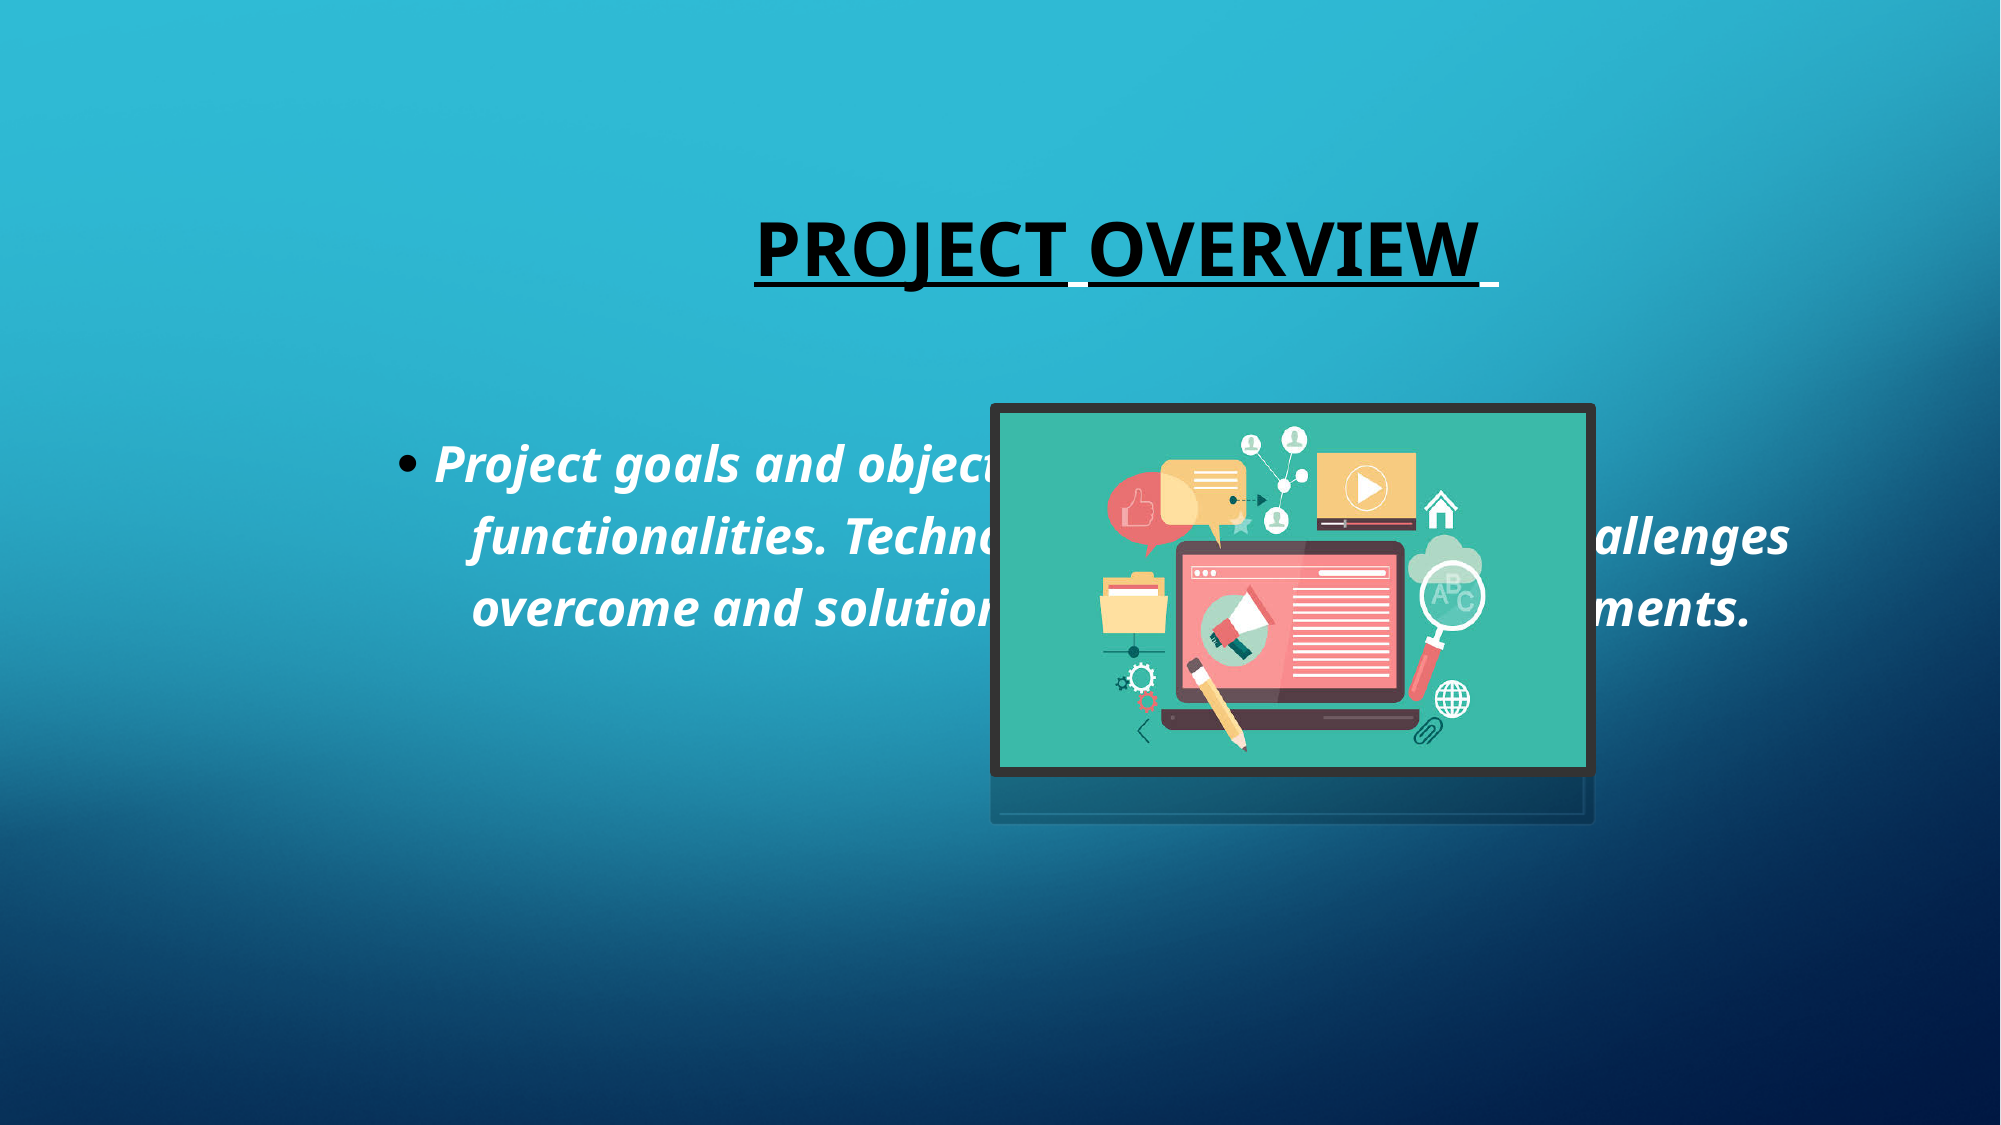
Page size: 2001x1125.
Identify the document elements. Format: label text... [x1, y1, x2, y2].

picture [999, 412, 1586, 767]
list Project goals and objectives. Key features and functionalities. Technologies and tools used. Challenges overcome and solutions. Outcomes and achievements. [1596, 412, 1891, 790]
title Project overview [739, 161, 1958, 343]
list Project goals and objectives. Key features and functionalities. Technologies and tools used. Challenges overcome and solutions. Outcomes and achievements. [381, 412, 990, 790]
